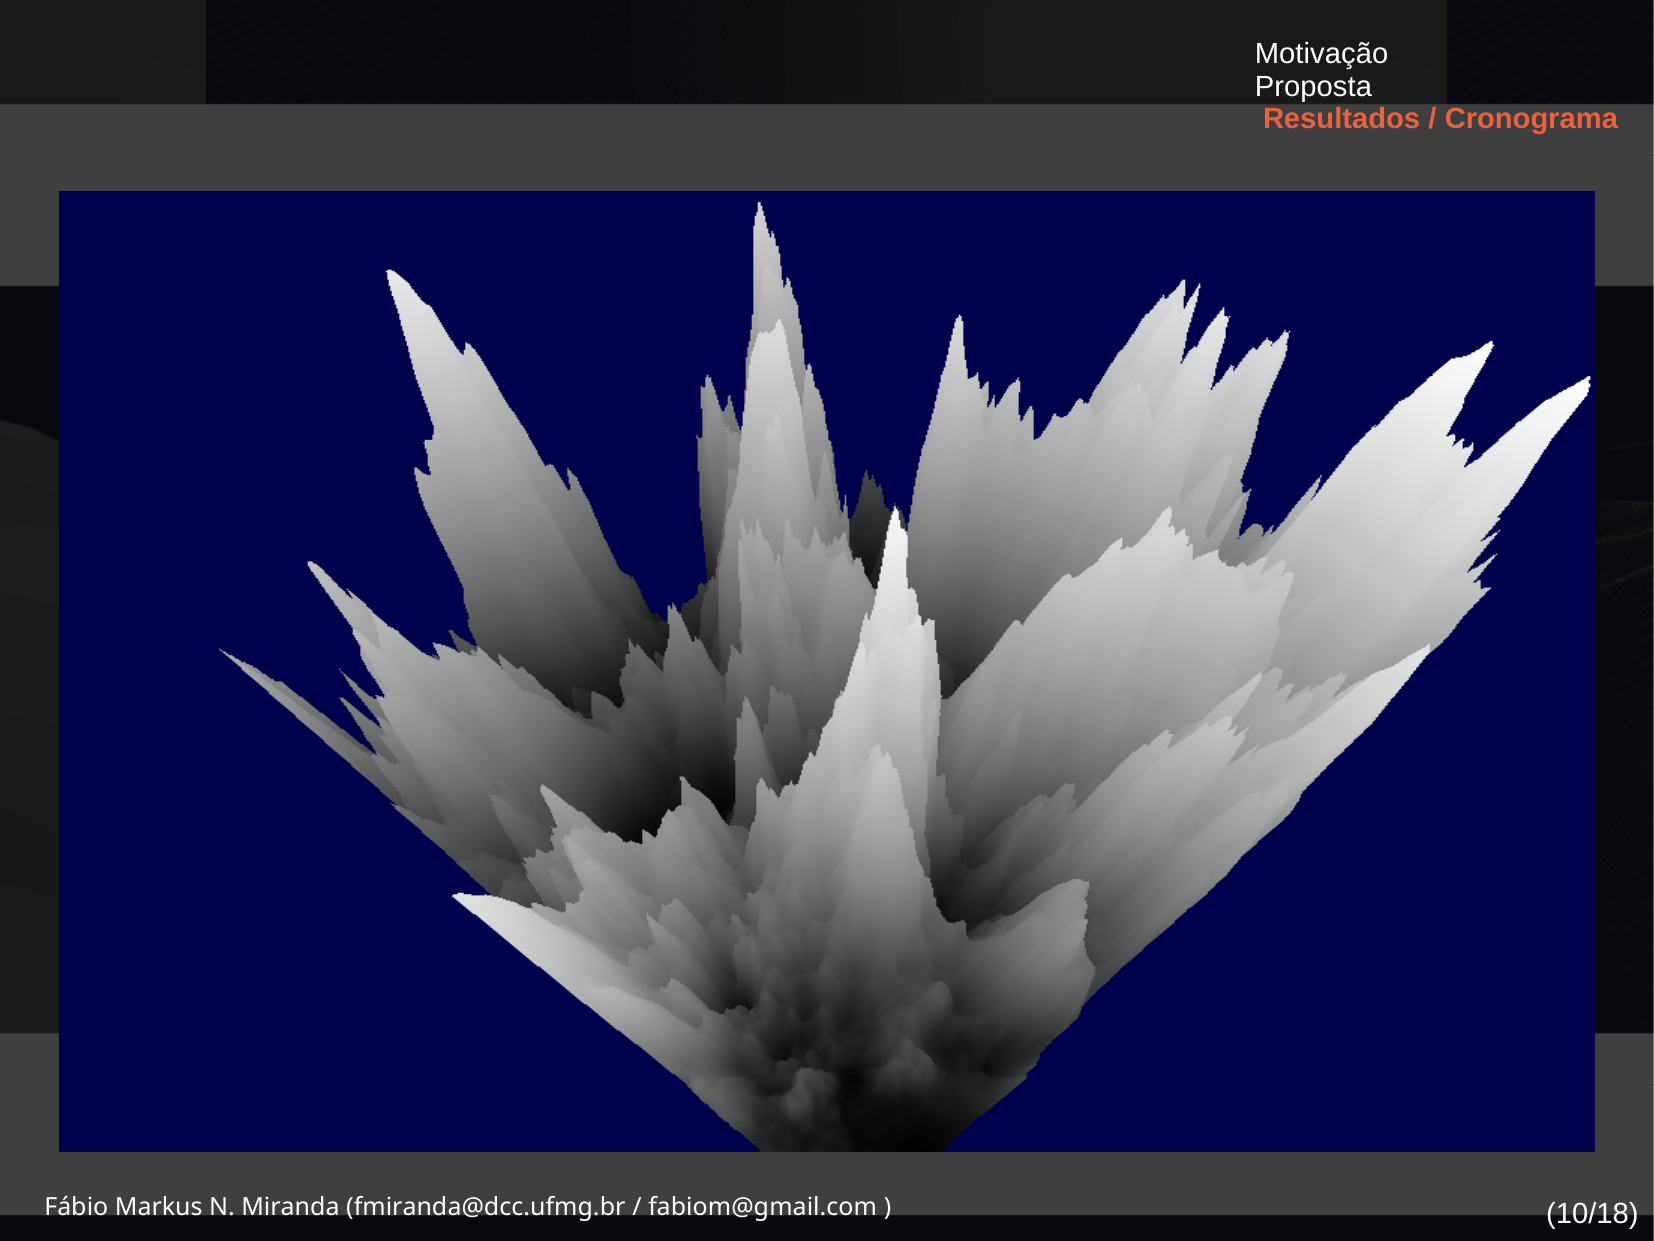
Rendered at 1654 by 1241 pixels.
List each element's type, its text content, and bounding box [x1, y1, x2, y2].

text_box Fábio Markus N. Miranda (fmiranda@dcc.ufmg.br / fabiom@gmail.com ) [29, 1181, 975, 1227]
picture [0, 0, 1654, 1241]
text_box (10/18) [1505, 1189, 1654, 1237]
text_box Motivação Proposta Resultados / Cronograma [1240, 29, 1644, 144]
